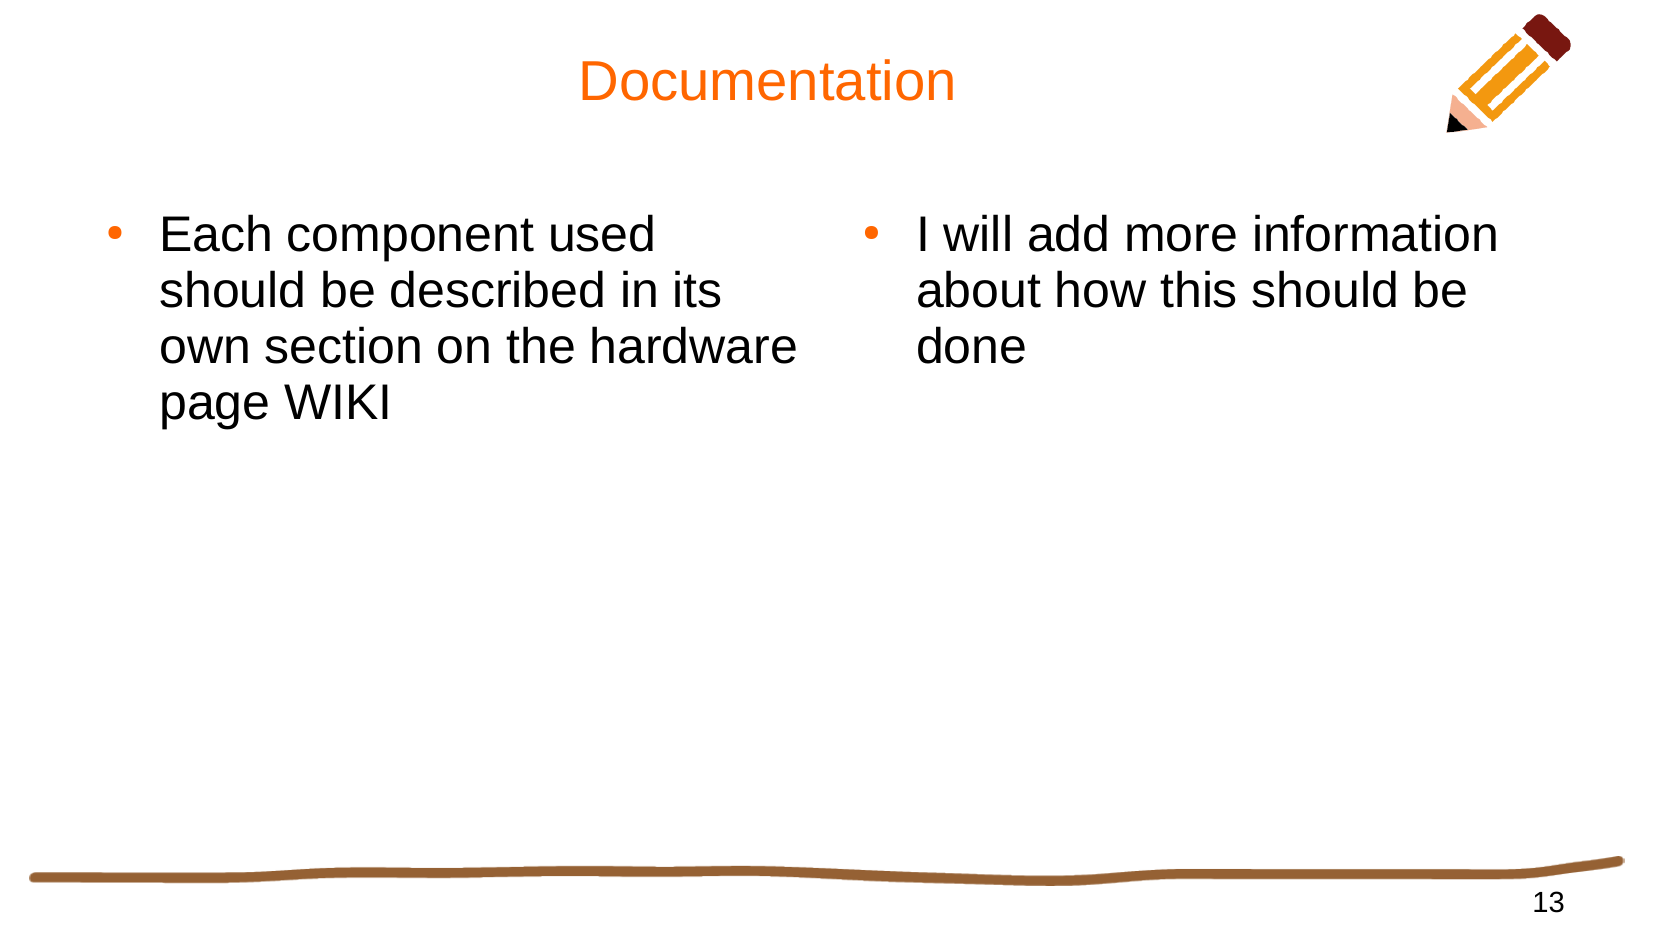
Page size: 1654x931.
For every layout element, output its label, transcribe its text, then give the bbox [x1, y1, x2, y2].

picture [29, 856, 1625, 886]
list Each component used should be described in its own section on the hardware page WIKI [88, 206, 809, 857]
picture [1446, 14, 1571, 133]
list I will add more information about how this should be done [845, 206, 1566, 857]
title Documentation [88, 29, 1447, 133]
